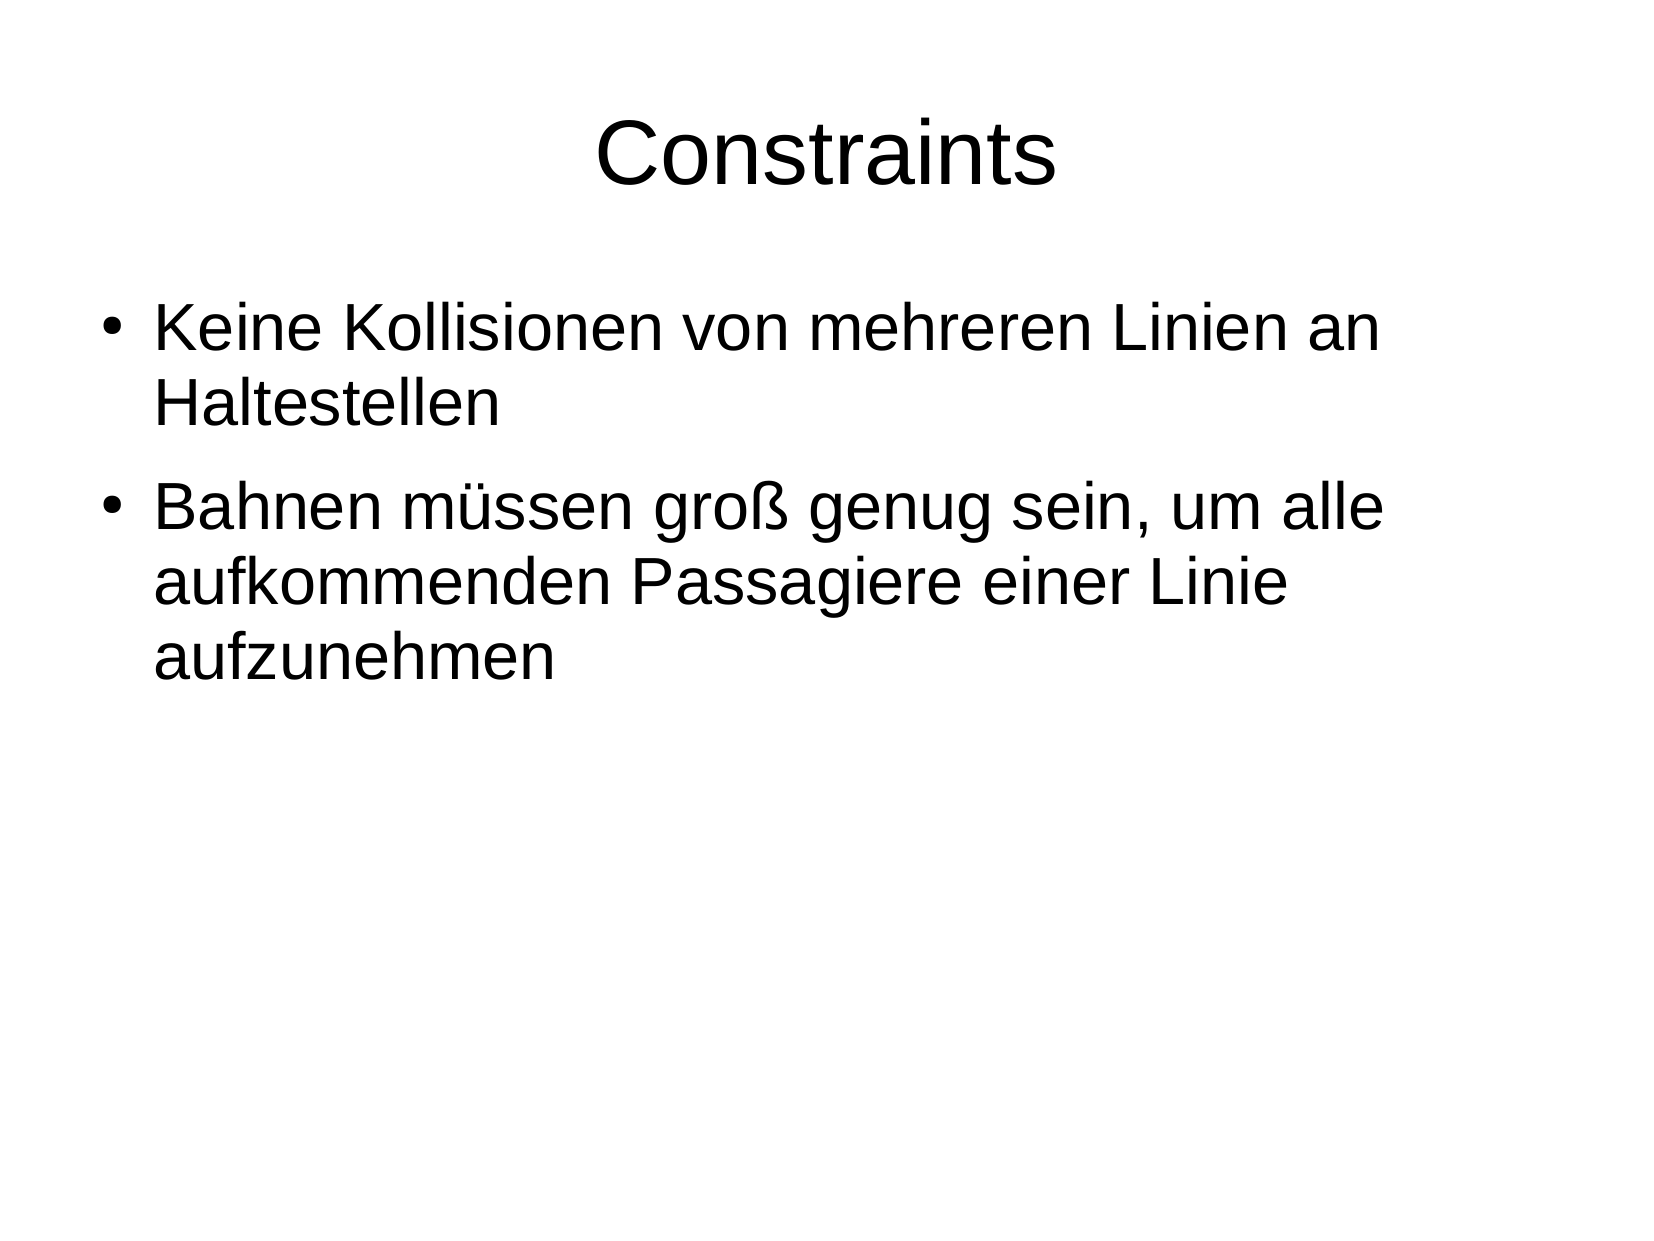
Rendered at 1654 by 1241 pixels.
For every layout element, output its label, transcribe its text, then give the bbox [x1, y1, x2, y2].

title Constraints [82, 49, 1571, 257]
list Keine Kollisionen von mehreren Linien an Haltestellen Bahnen müssen groß genug sein, um alle aufkommenden Passagiere einer Linie aufzunehmen [82, 290, 1571, 1010]
